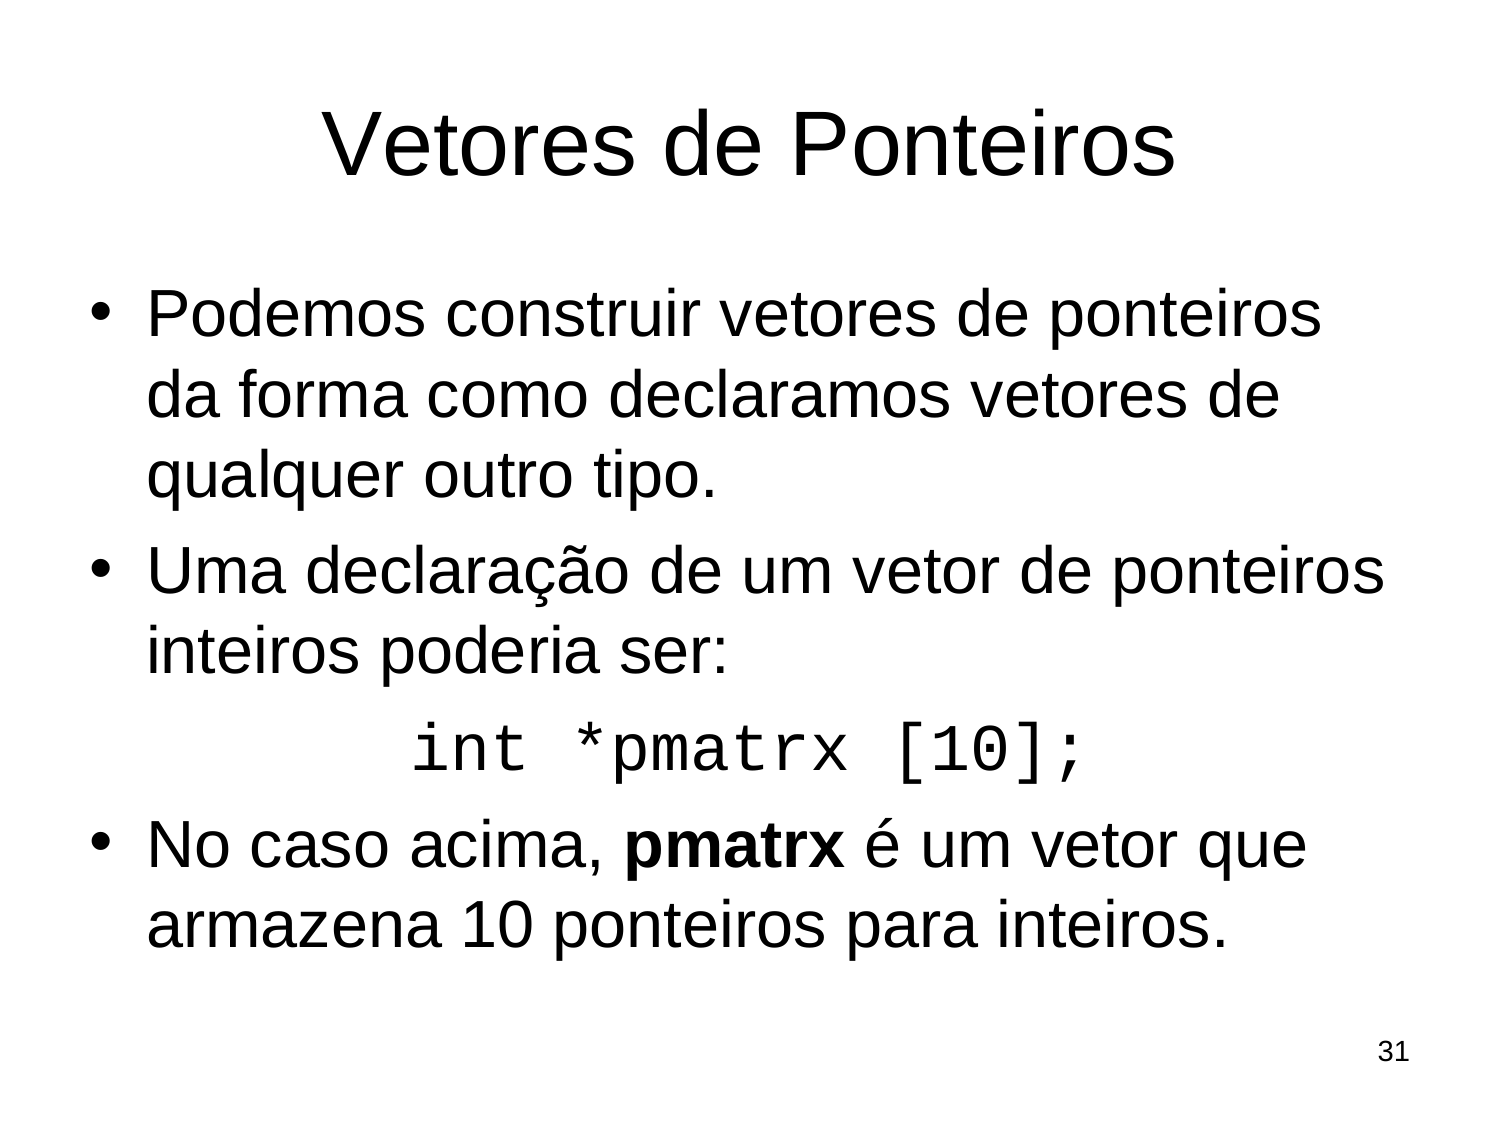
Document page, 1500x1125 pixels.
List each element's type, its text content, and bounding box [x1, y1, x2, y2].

list Podemos construir vetores de ponteiros da forma como declaramos vetores de qualquer outro tipo. Uma declaração de um vetor de ponteiros inteiros poderia ser: int *pmatrx [10]; No caso acima, pmatrx é um vetor que armazena 10 ponteiros para inteiros. [75, 262, 1426, 1005]
title Vetores de Ponteiros [75, 45, 1426, 233]
